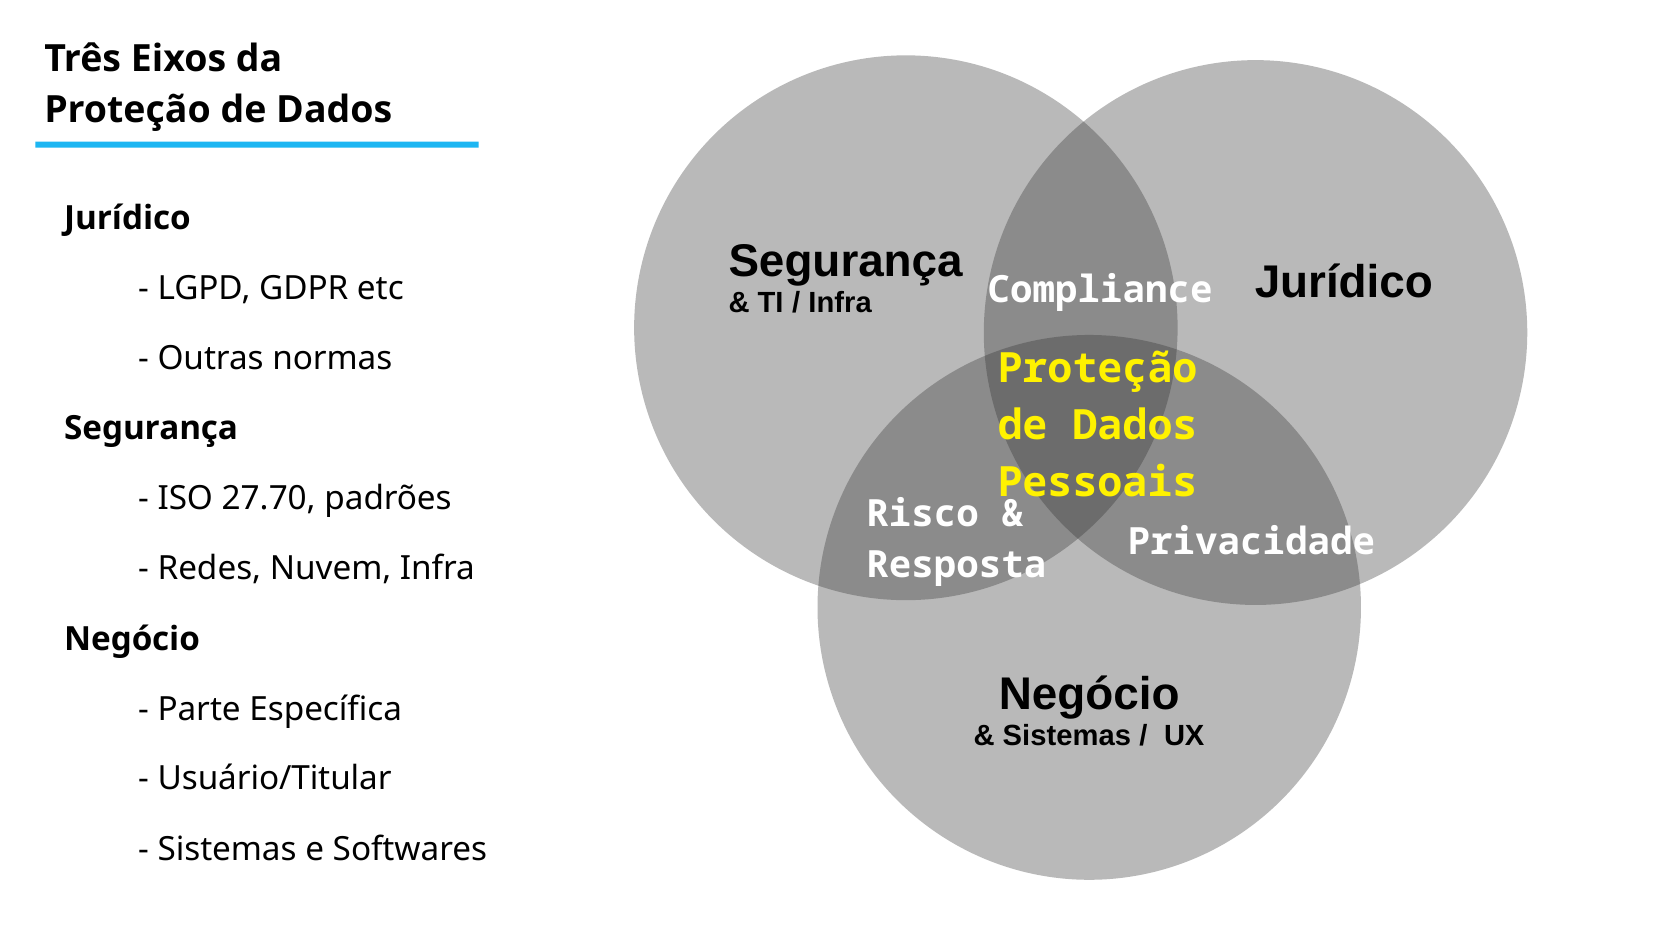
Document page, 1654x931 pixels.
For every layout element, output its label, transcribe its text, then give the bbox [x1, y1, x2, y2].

text_box Compliance [972, 255, 1191, 308]
text_box Jurídico - LGPD, GDPR etc - Outras normas Segurança - ISO 27.70, padrões - Redes, Nuvem, Infra Negócio - Parte Específica - Usuário/Titular - Sistemas e Softwares [49, 186, 518, 878]
text_box Proteção de Dados Pessoais [982, 330, 1181, 471]
text_box [35, 141, 479, 148]
text_box Negócio & Sistemas / UX [817, 350, 1361, 880]
text_box Três Eixos da Proteção de Dados [29, 23, 490, 141]
text_box Jurídico [983, 60, 1528, 584]
text_box Privacidade [1113, 507, 1349, 560]
text_box Risco & Resposta [851, 478, 1032, 570]
text_box Segurança & TI / Infra [634, 55, 1083, 586]
